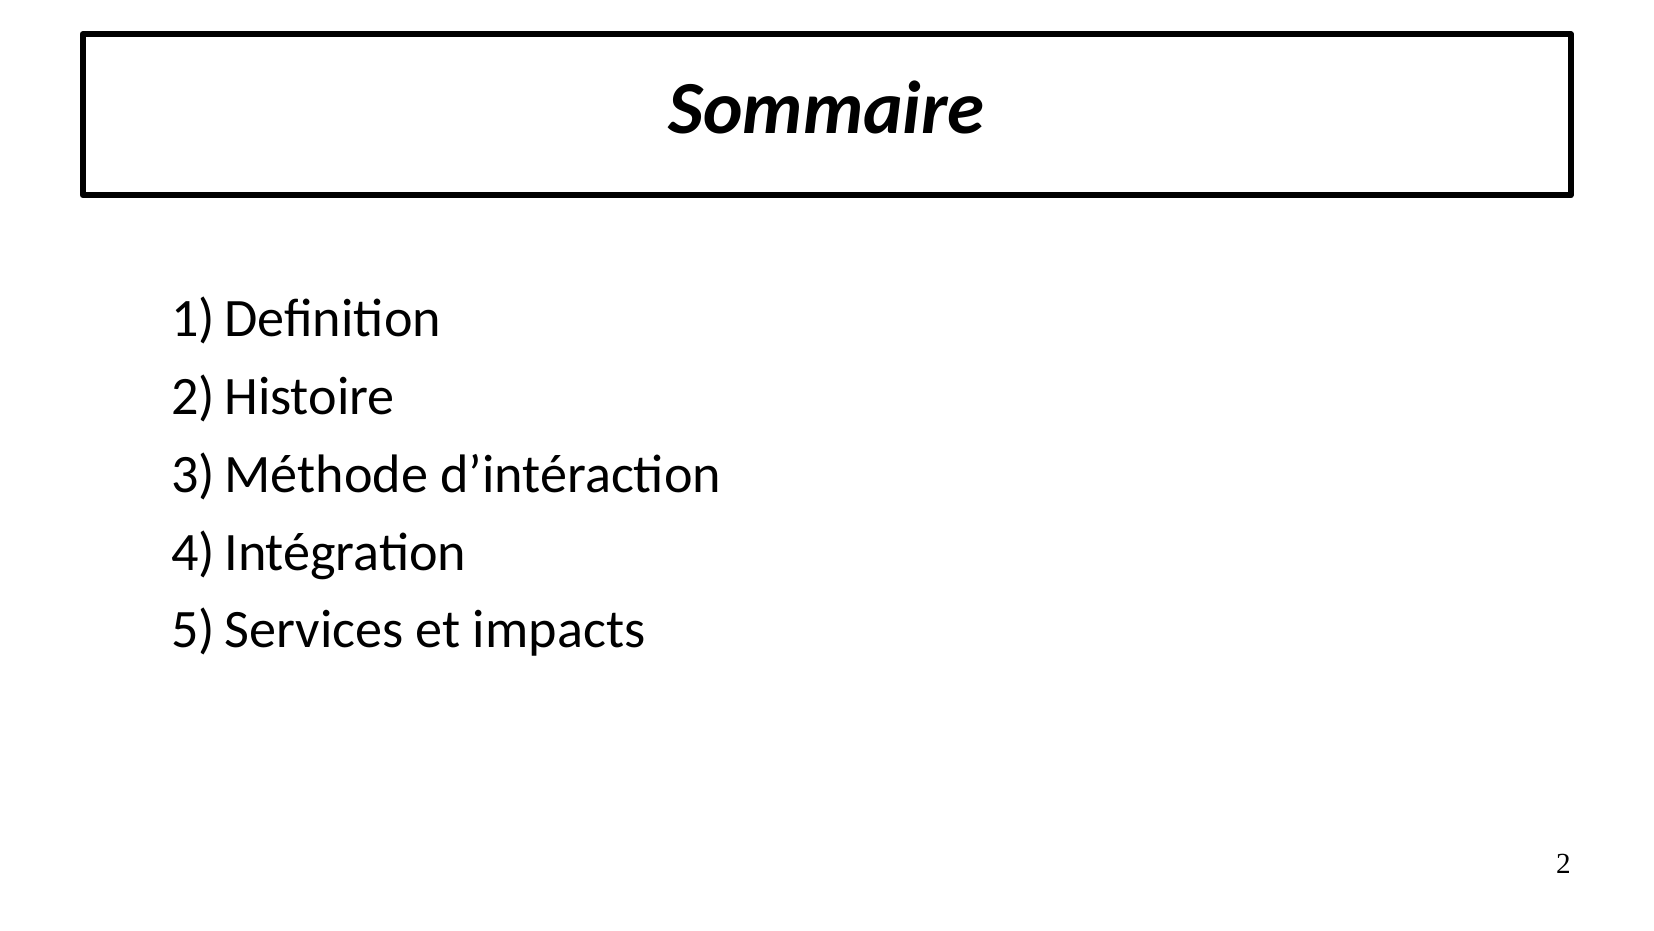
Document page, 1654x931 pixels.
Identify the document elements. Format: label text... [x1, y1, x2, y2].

title Sommaire [82, 34, 1571, 196]
list Definition Histoire Méthode d’intéraction Intégration Services et impacts [82, 217, 1571, 758]
